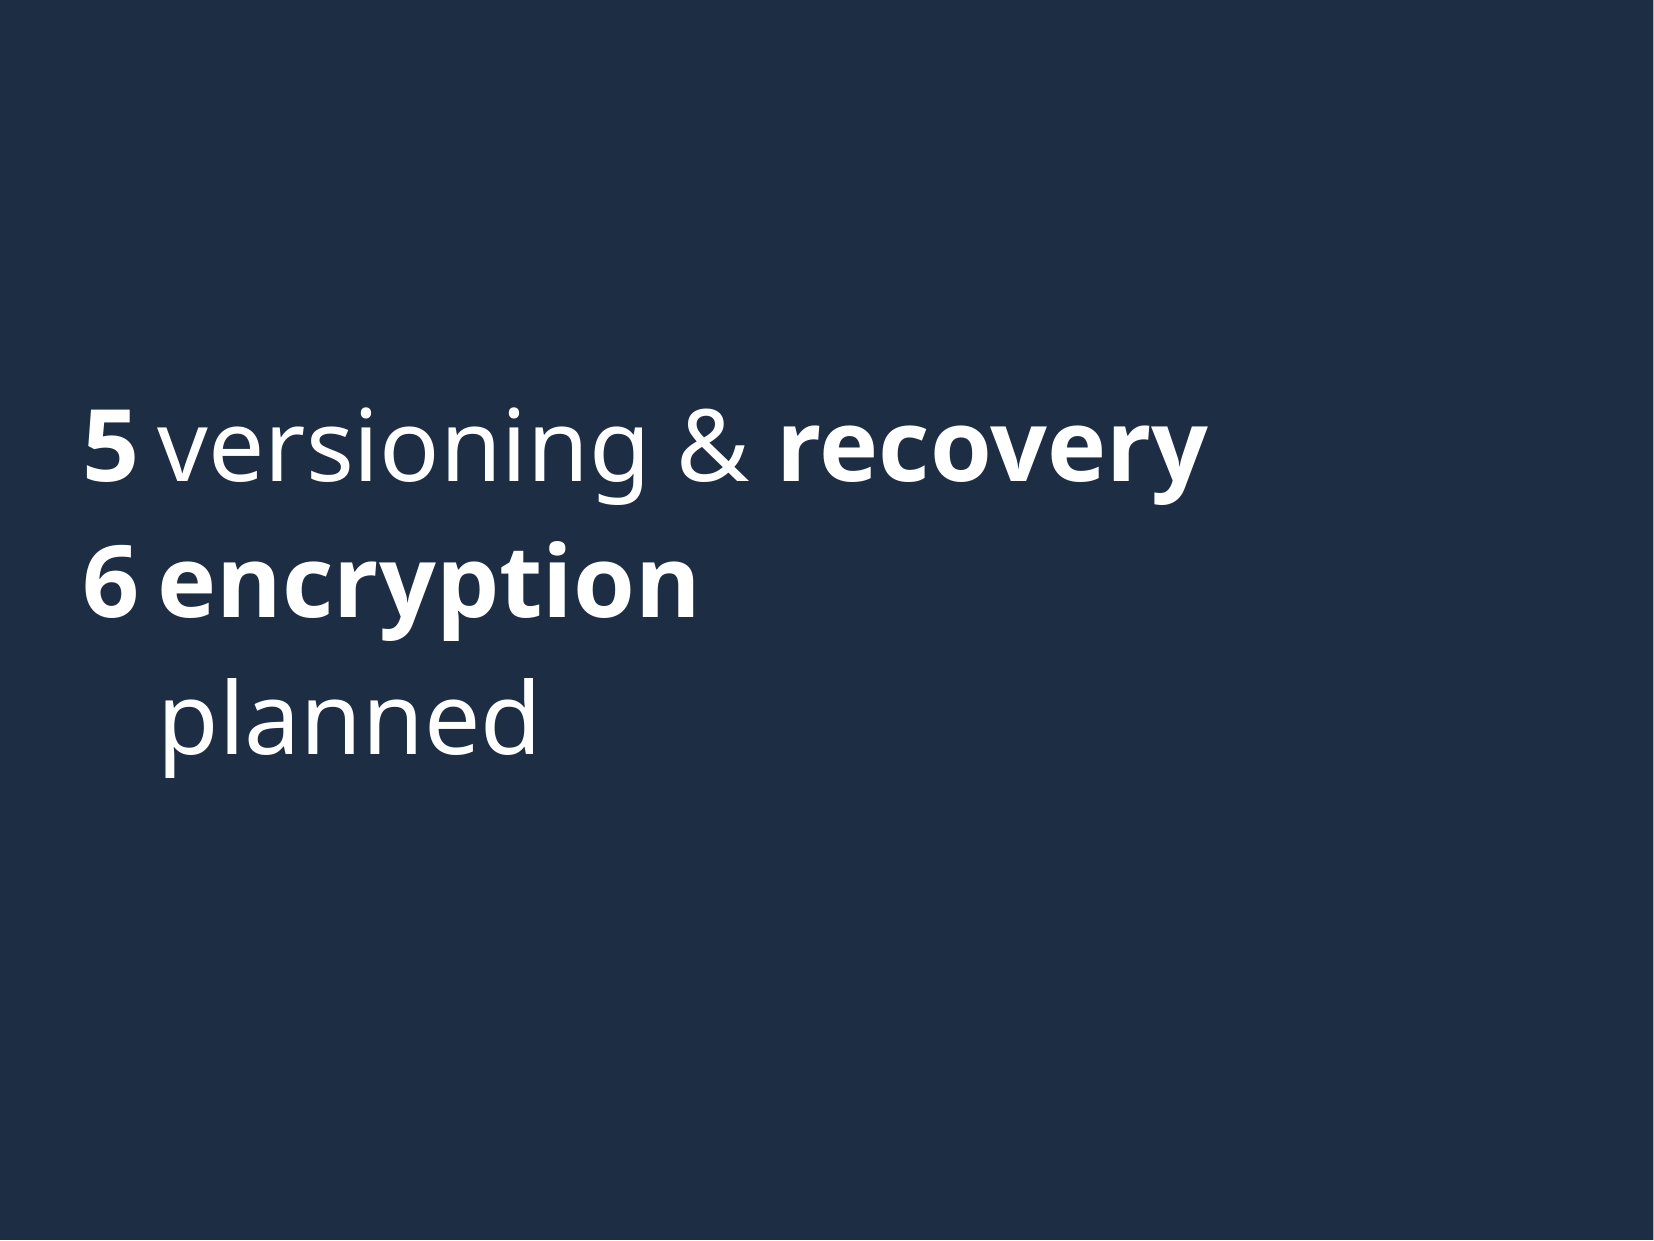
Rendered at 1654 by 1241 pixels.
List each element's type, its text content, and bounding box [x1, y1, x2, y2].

subtitle 5 versioning & recovery 6 encryption planned [82, 49, 1571, 1109]
